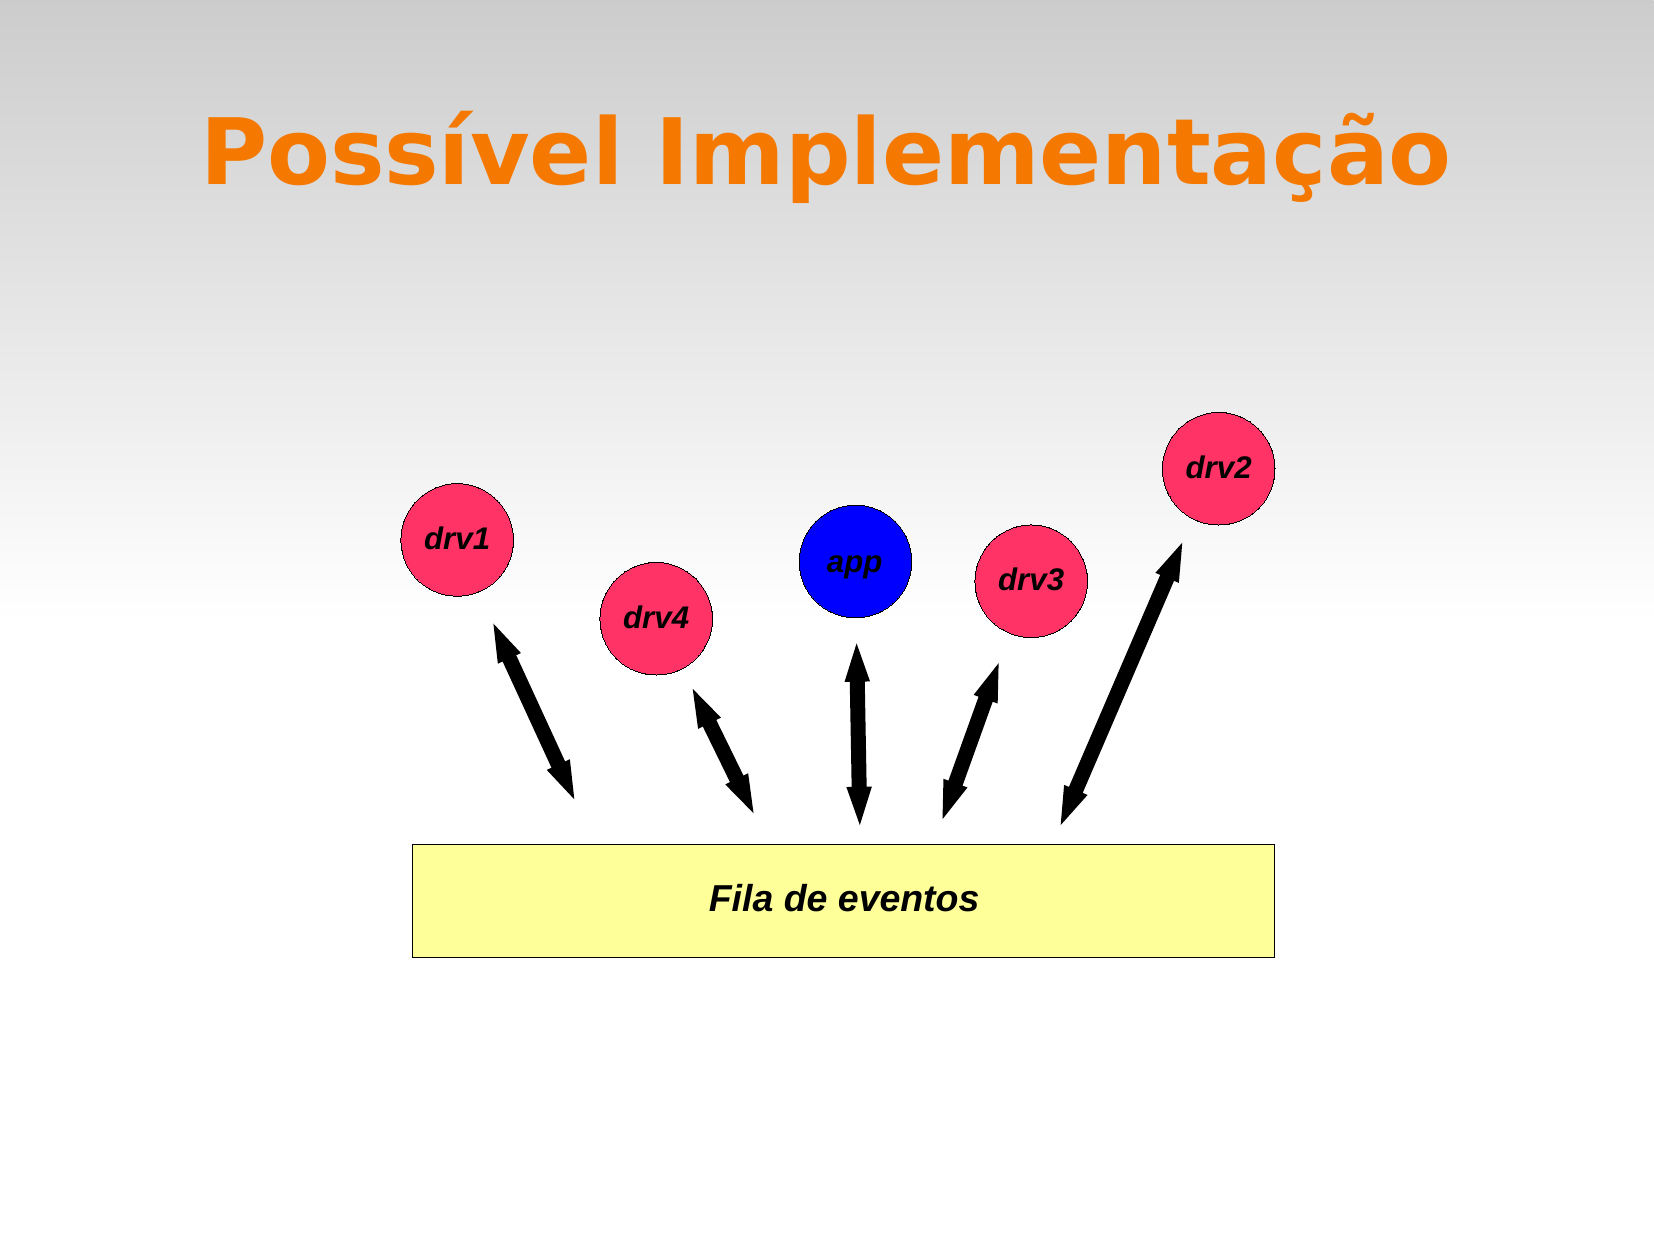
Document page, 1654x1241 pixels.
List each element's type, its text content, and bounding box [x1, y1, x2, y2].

text_box drv1 [400, 513, 514, 564]
text_box drv4 [600, 592, 713, 643]
text_box [1167, 493, 1270, 526]
text_box [407, 483, 507, 513]
text_box [406, 564, 509, 597]
text_box [1169, 412, 1269, 442]
text_box [412, 844, 1275, 958]
text_box [606, 562, 706, 592]
text_box [805, 587, 906, 618]
text_box drv2 [1162, 442, 1276, 493]
text_box app [795, 536, 914, 587]
text_box [605, 643, 707, 676]
text_box [980, 605, 1083, 638]
text_box [981, 524, 1081, 555]
text_box drv3 [975, 555, 1088, 605]
text_box Fila de eventos [656, 870, 1032, 928]
text_box [805, 505, 906, 536]
title Possível Implementação [82, 49, 1571, 257]
